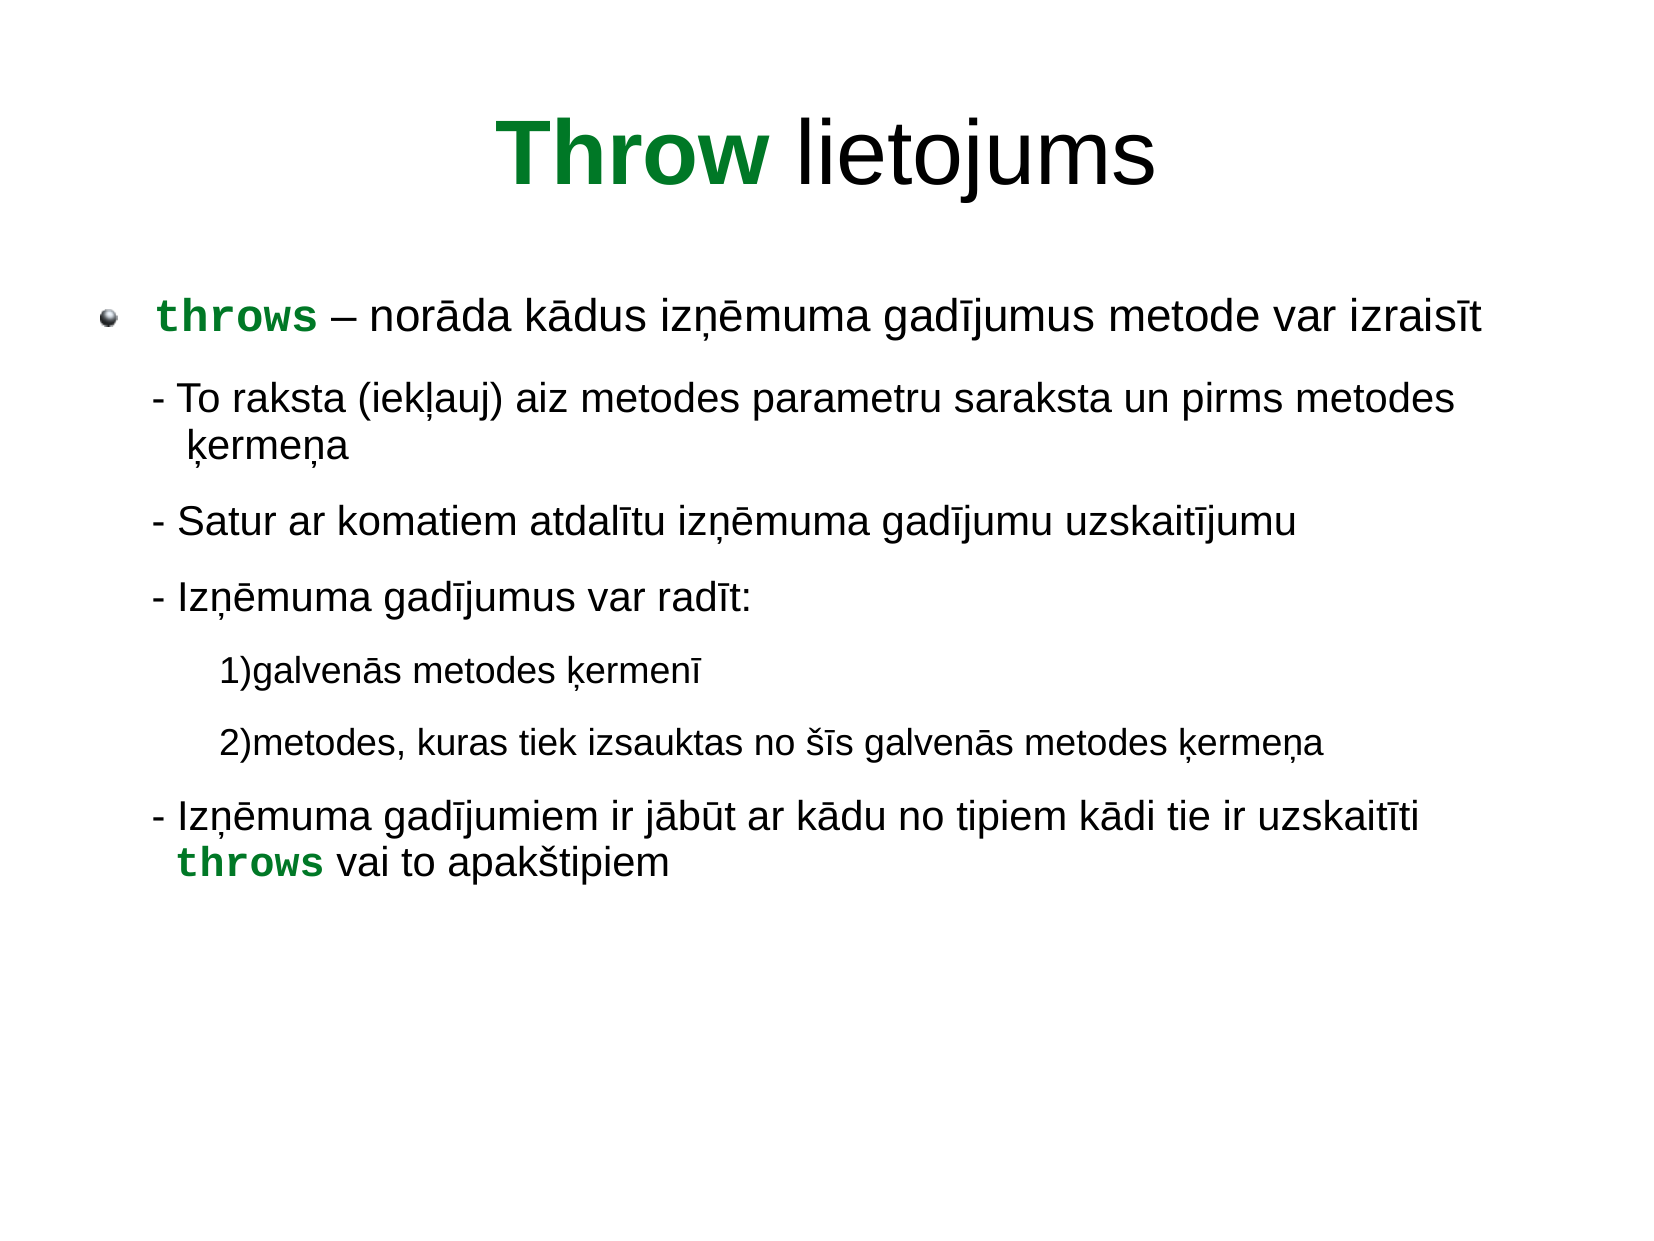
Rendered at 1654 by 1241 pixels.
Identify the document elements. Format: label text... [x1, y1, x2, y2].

title Throw lietojums [82, 49, 1571, 257]
list throws – norāda kādus izņēmuma gadījumus metode var izraisīt - To raksta (iekļauj) aiz metodes parametru saraksta un pirms metodes ķermeņa - Satur ar komatiem atdalītu izņēmuma gadījumu uzskaitījumu - Izņēmuma gadījumus var radīt: 1)galvenās metodes ķermenī 2)metodes, kuras tiek izsauktas no šīs galvenās metodes ķermeņa - Izņēmuma gadījumiem ir jābūt ar kādu no tipiem kādi tie ir uzskaitīti throws vai to apakštipiem [82, 290, 1538, 1010]
